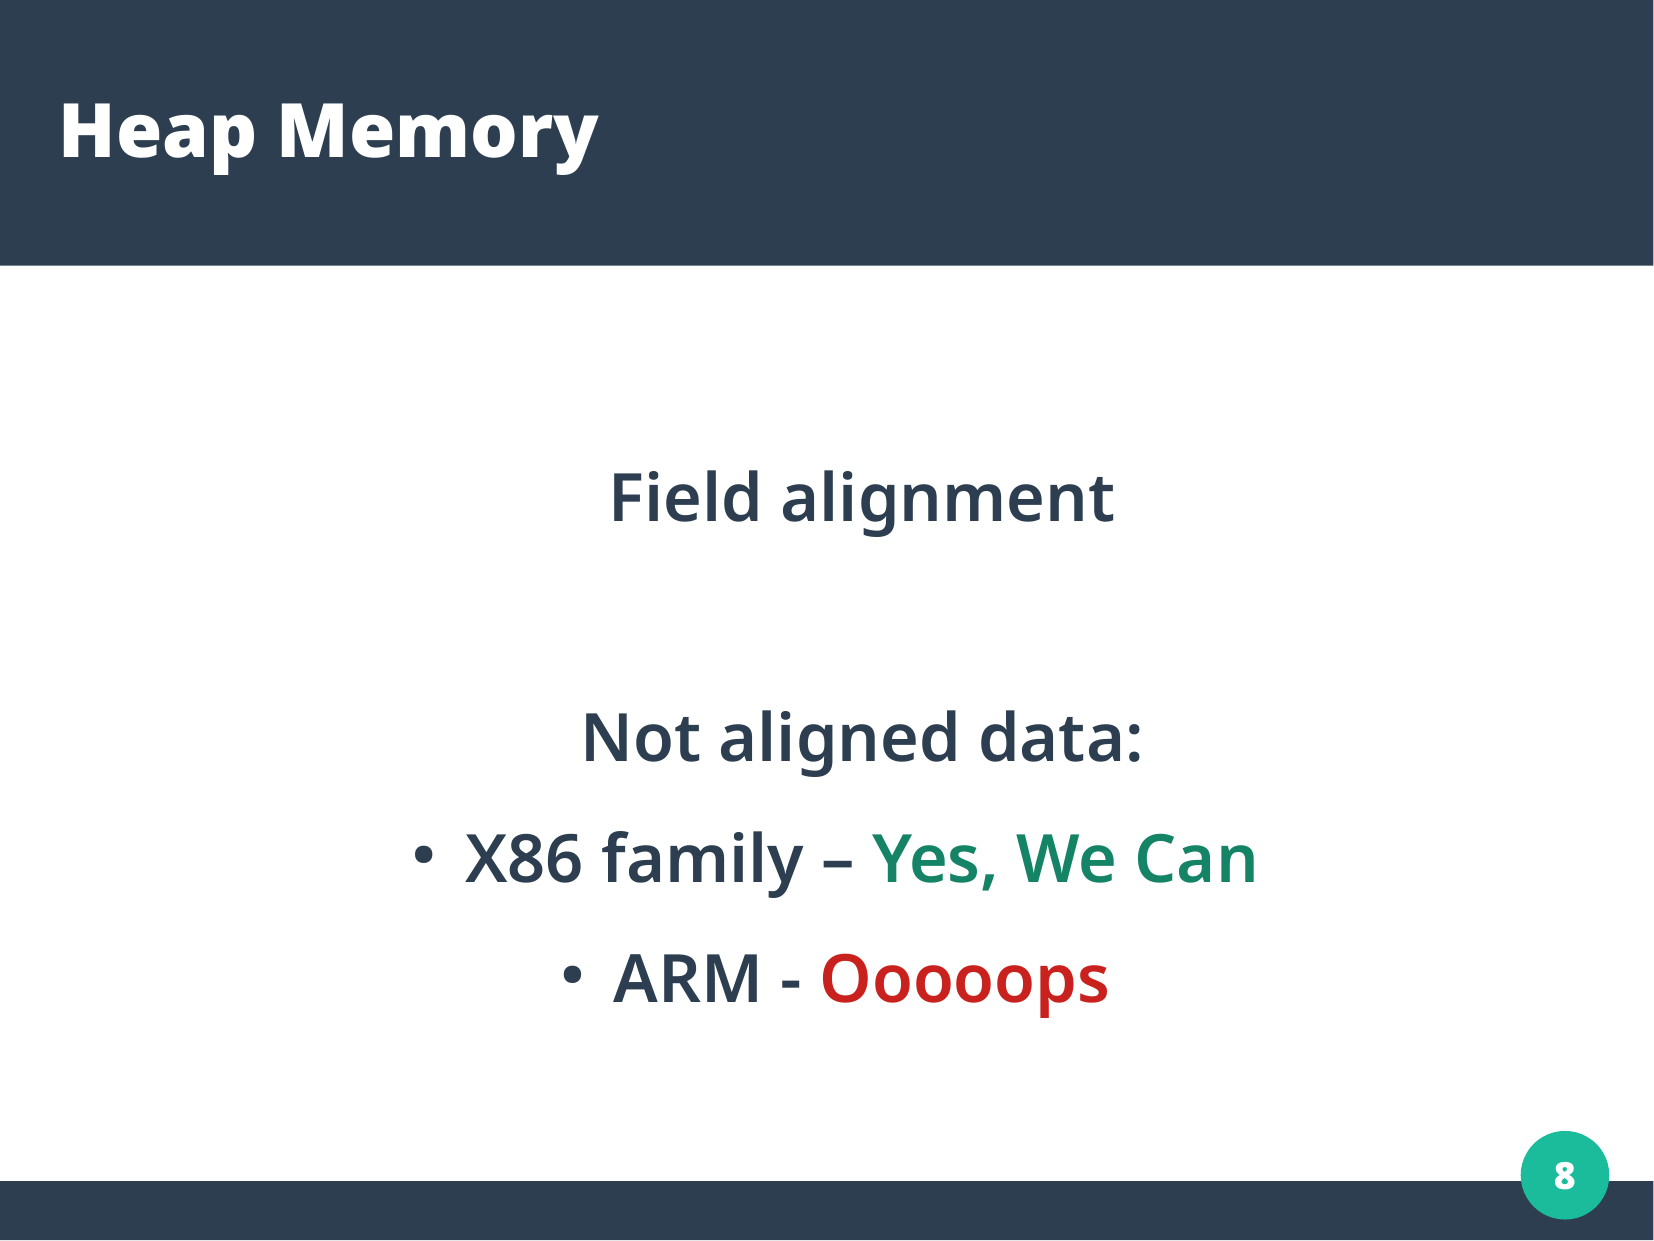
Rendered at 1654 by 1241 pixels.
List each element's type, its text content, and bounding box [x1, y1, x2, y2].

list Field alignment Not aligned data: X86 family – Yes, We Can ARM - Ooooops [59, 450, 1595, 1152]
title Heap Memory [59, 49, 1595, 207]
